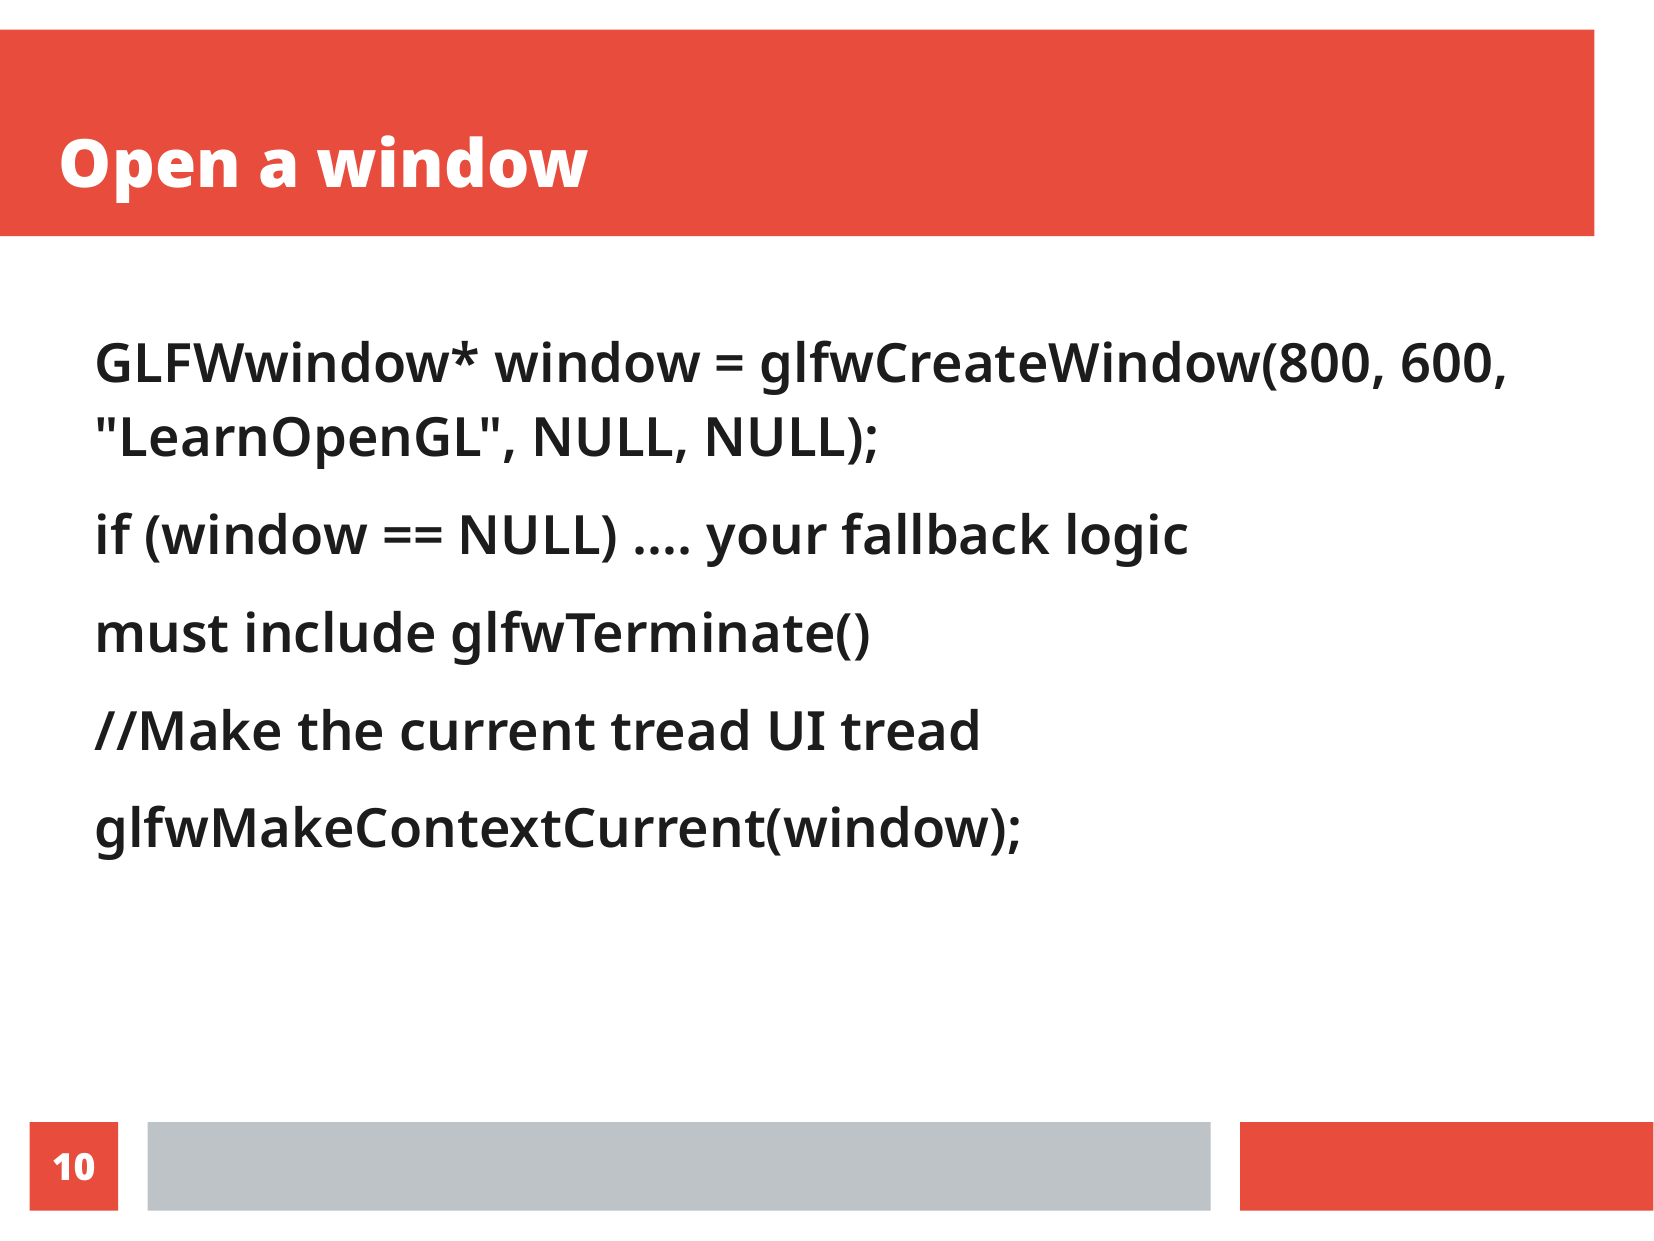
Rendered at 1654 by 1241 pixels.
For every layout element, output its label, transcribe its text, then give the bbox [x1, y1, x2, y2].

list GLFWwindow* window = glfwCreateWindow(800, 600, "LearnOpenGL", NULL, NULL); if (window == NULL) …. your fallback logic must include glfwTerminate() //Make the current tread UI tread glfwMakeContextCurrent(window); [59, 324, 1565, 1093]
title Open a window [59, 59, 1595, 207]
